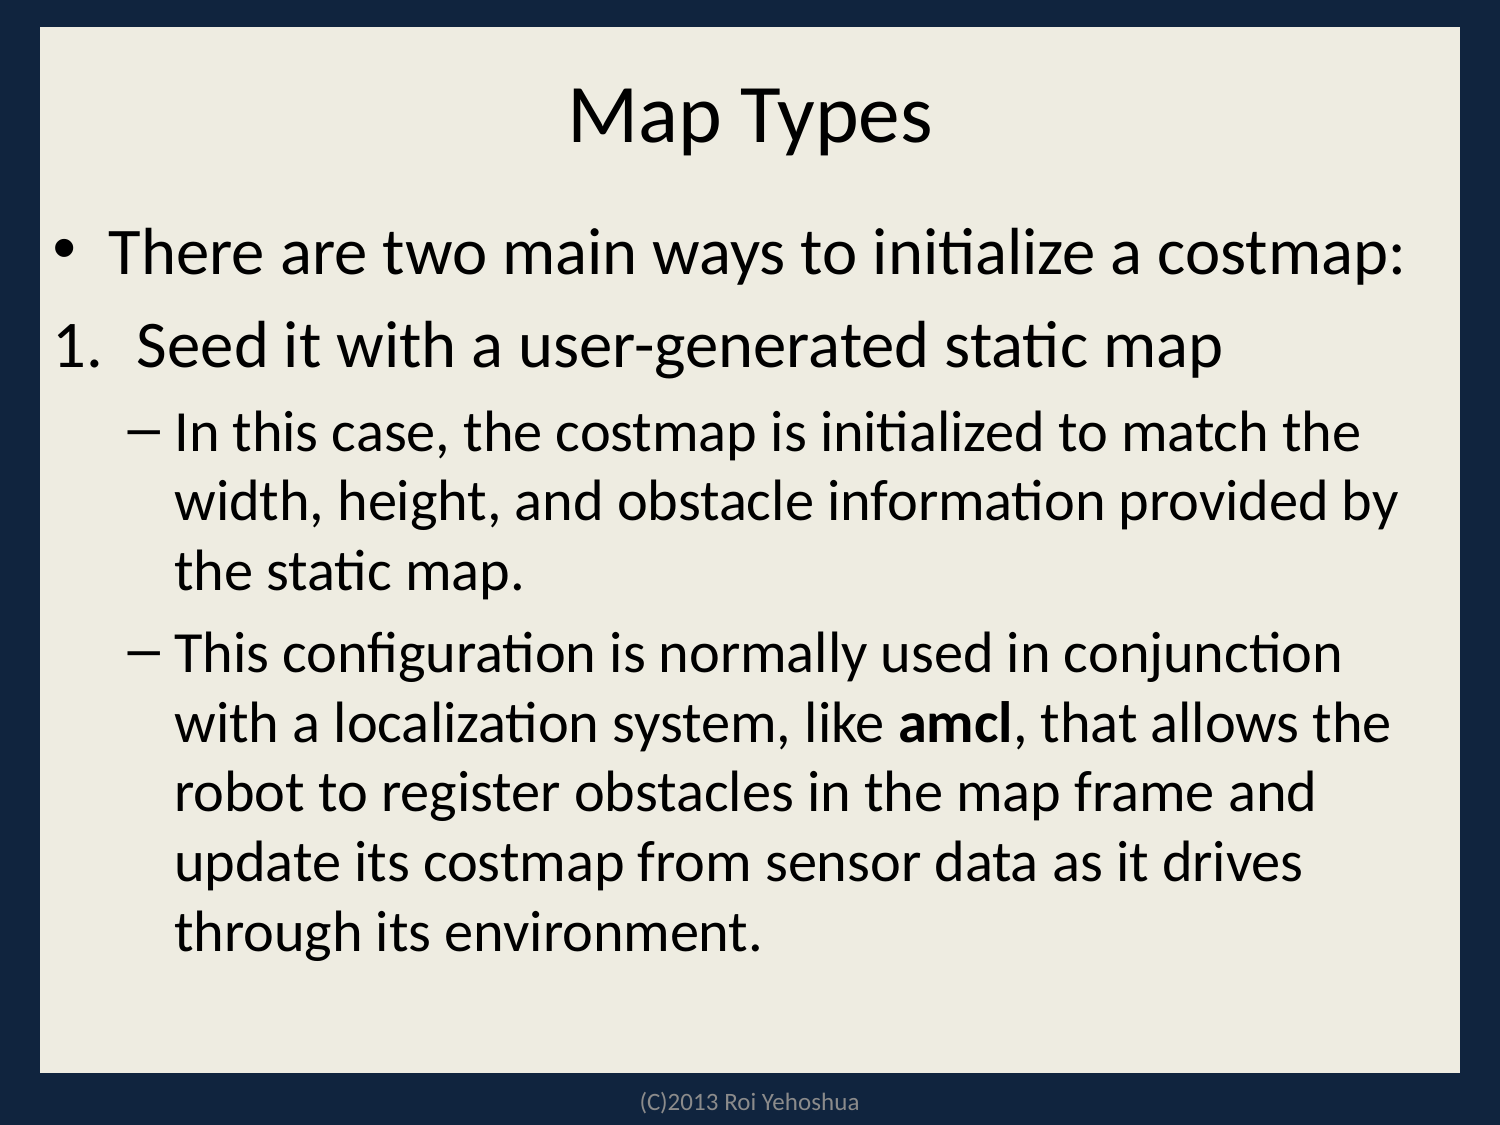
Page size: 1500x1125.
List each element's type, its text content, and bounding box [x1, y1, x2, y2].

list There are two main ways to initialize a costmap: Seed it with a user-generated static map In this case, the costmap is initialized to match the width, height, and obstacle information provided by the static map. This configuration is normally used in conjunction with a localization system, like amcl, that allows the robot to register obstacles in the map frame and update its costmap from sensor data as it drives through its environment. [37, 200, 1463, 1080]
footer (C)2013 Roi Yehoshua [512, 1074, 988, 1125]
title Map Types [37, 31, 1463, 188]
